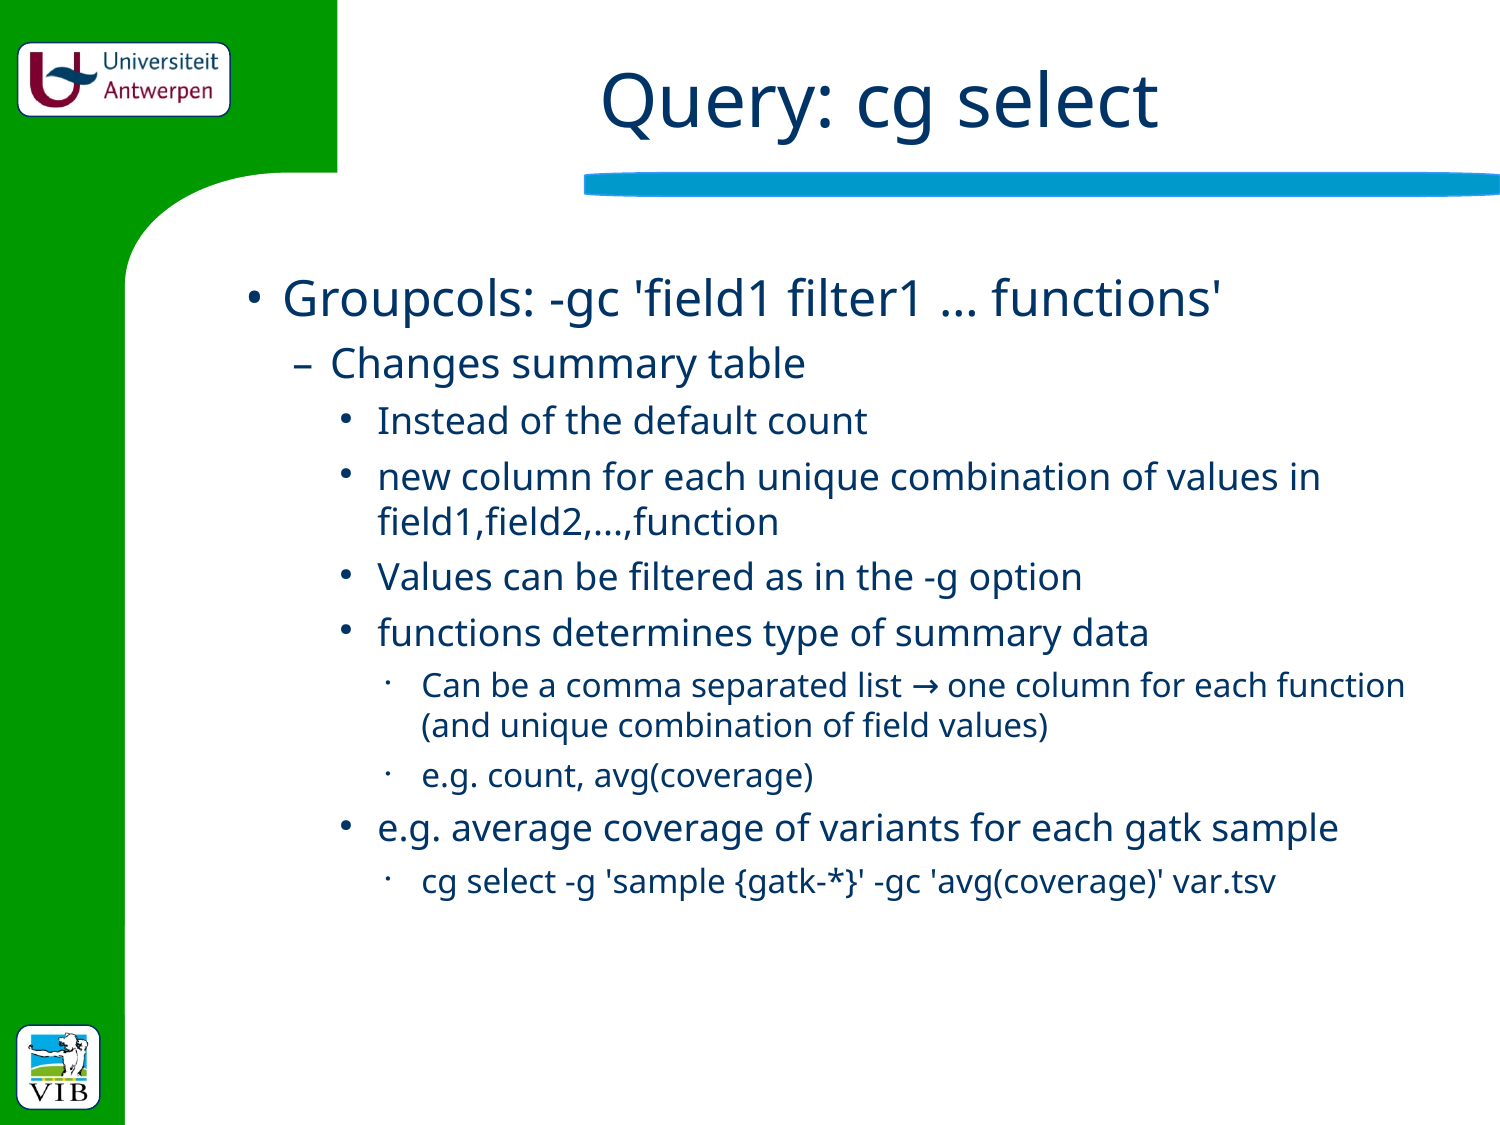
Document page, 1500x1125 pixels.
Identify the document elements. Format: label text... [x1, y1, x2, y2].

list Groupcols: -gc 'field1 filter1 … functions' Changes summary table Instead of the default count new column for each unique combination of values in field1,field2,...,function Values can be filtered as in the -g option functions determines type of summary data Can be a comma separated list → one column for each function (and unique combination of field values) e.g. count, avg(coverage) e.g. average coverage of variants for each gatk sample cg select -g 'sample {gatk-*}' -gc 'avg(coverage)' var.tsv [159, 258, 1465, 1085]
picture [25, 47, 223, 112]
title Query: cg select [584, 0, 1500, 195]
picture [25, 1029, 91, 1107]
